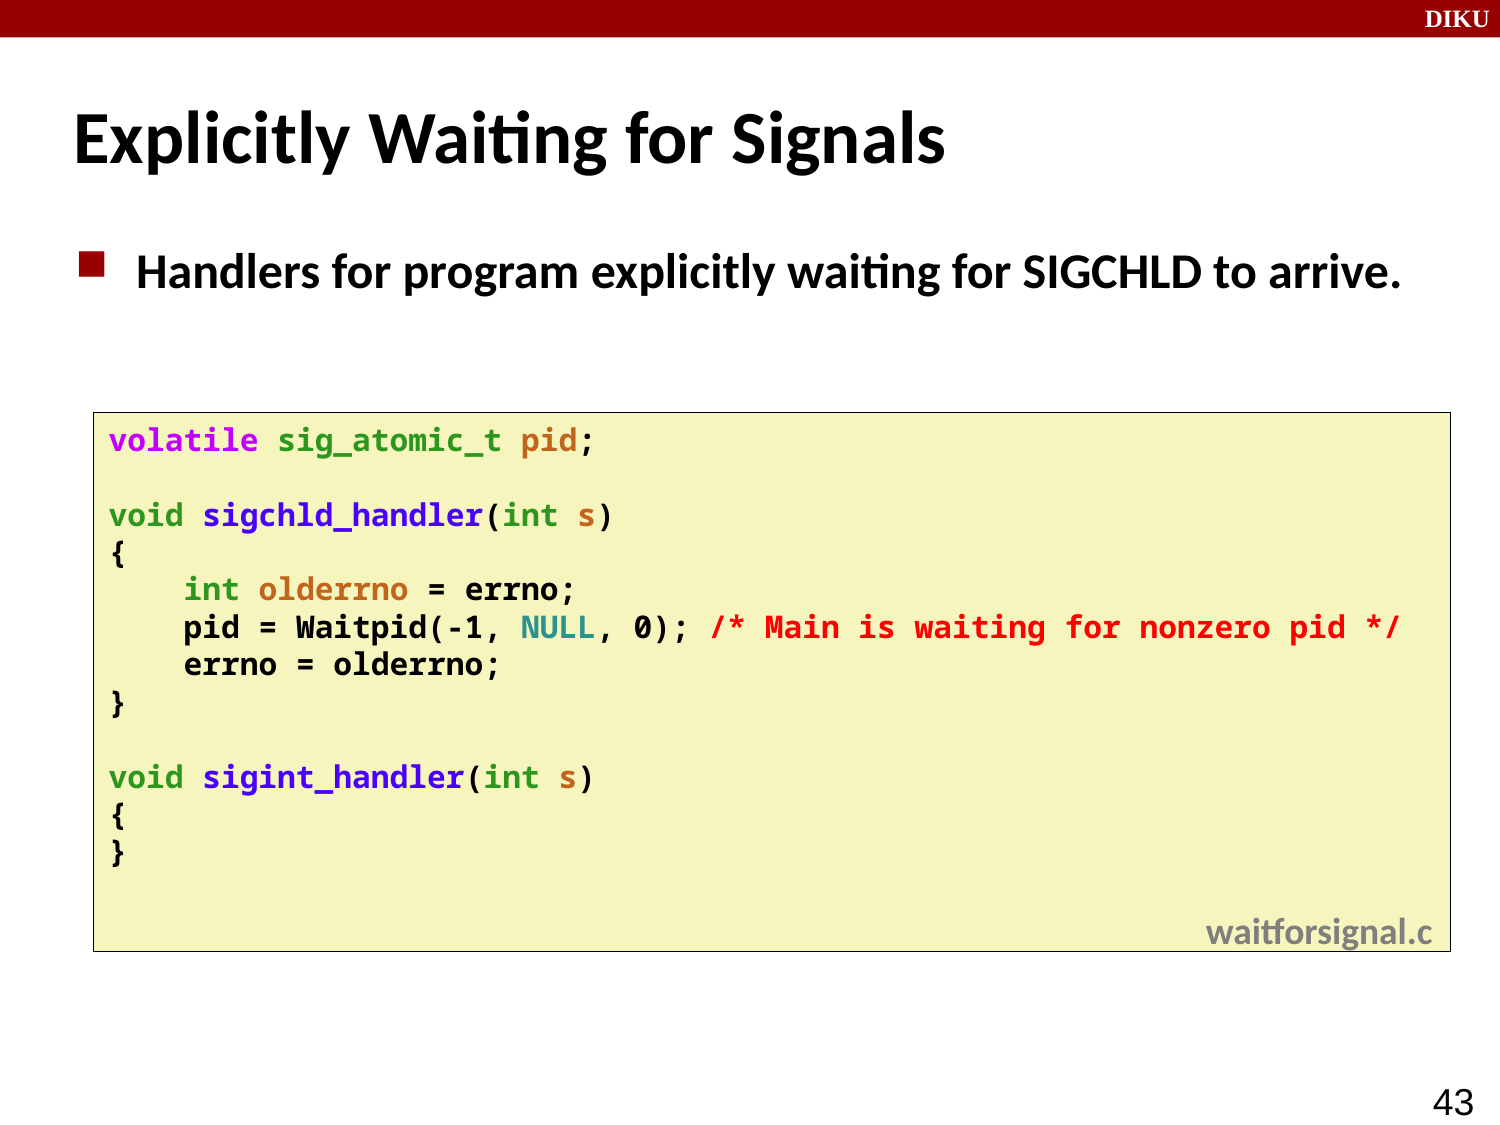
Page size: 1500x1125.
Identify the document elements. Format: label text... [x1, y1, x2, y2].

text_box volatile sig_atomic_t pid; void sigchld_handler(int s) { int olderrno = errno; pid = Waitpid(-1, NULL, 0); /* Main is waiting for nonzero pid */ errno = olderrno; } void sigint_handler(int s) { } [93, 412, 1450, 952]
text_box Explicitly Waiting for Signals [58, 71, 1450, 197]
text_box Handlers for program explicitly waiting for SIGCHLD to arrive. [65, 231, 1450, 363]
text_box waitforsignal.c [1191, 899, 1448, 960]
